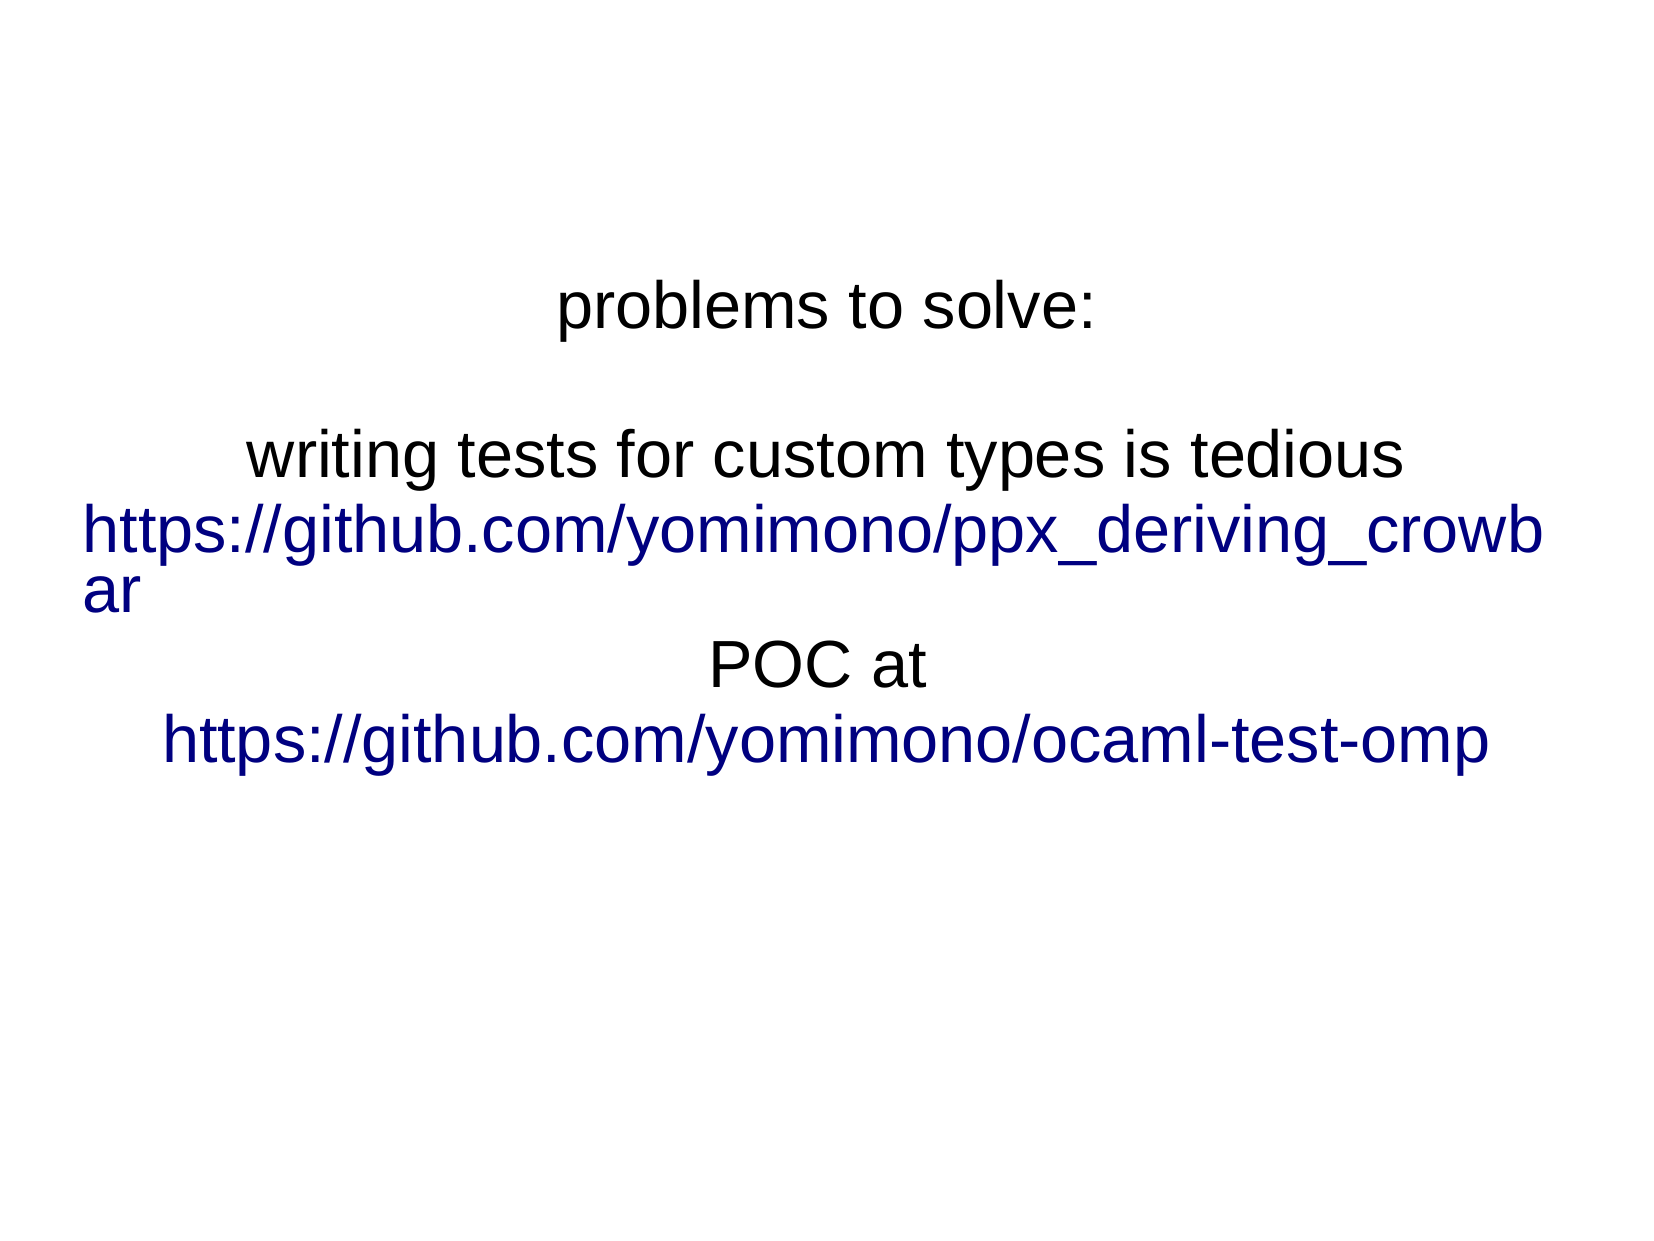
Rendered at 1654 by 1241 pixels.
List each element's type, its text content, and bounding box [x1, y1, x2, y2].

subtitle problems to solve: writing tests for custom types is tedious https://github.com/yomimono/ppx_deriving_crowbar POC at https://github.com/yomimono/ocaml-test-omp [82, 49, 1571, 1010]
